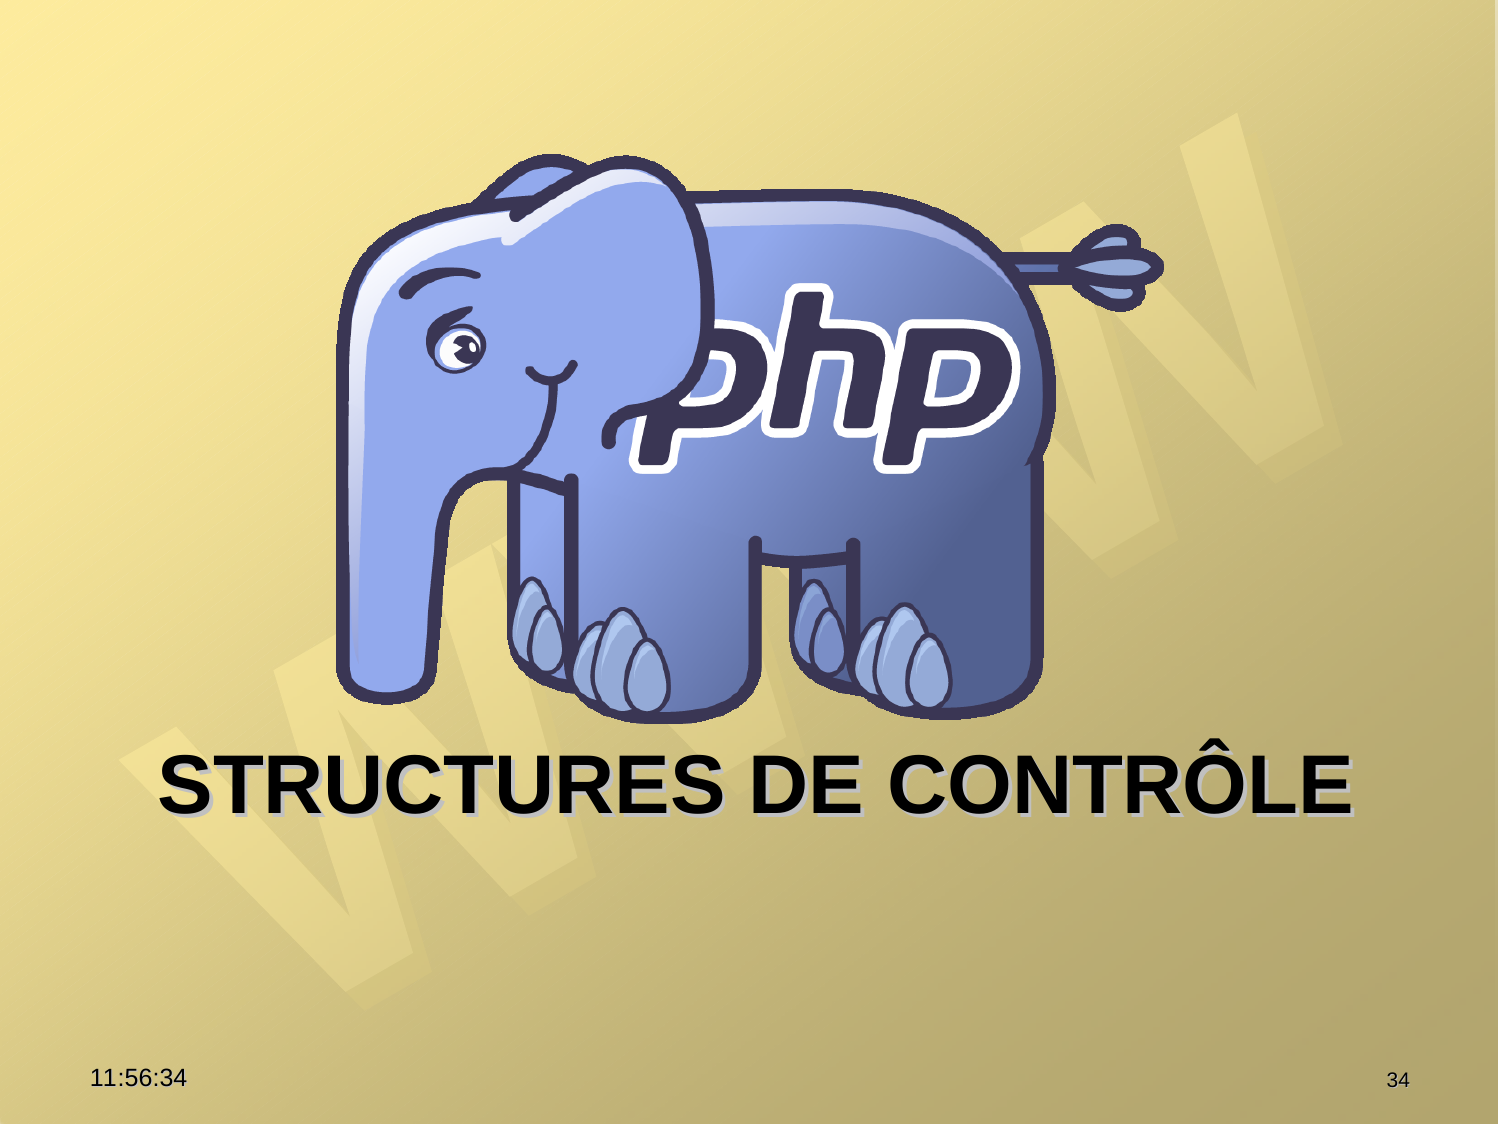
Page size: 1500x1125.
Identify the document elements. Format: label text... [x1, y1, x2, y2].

text_box 18:45:30 [74, 1058, 426, 1100]
text_box <numéro> [1074, 1058, 1426, 1100]
title STRUCTURES DE CONTRÔLE [118, 722, 1394, 947]
picture [336, 154, 1164, 722]
